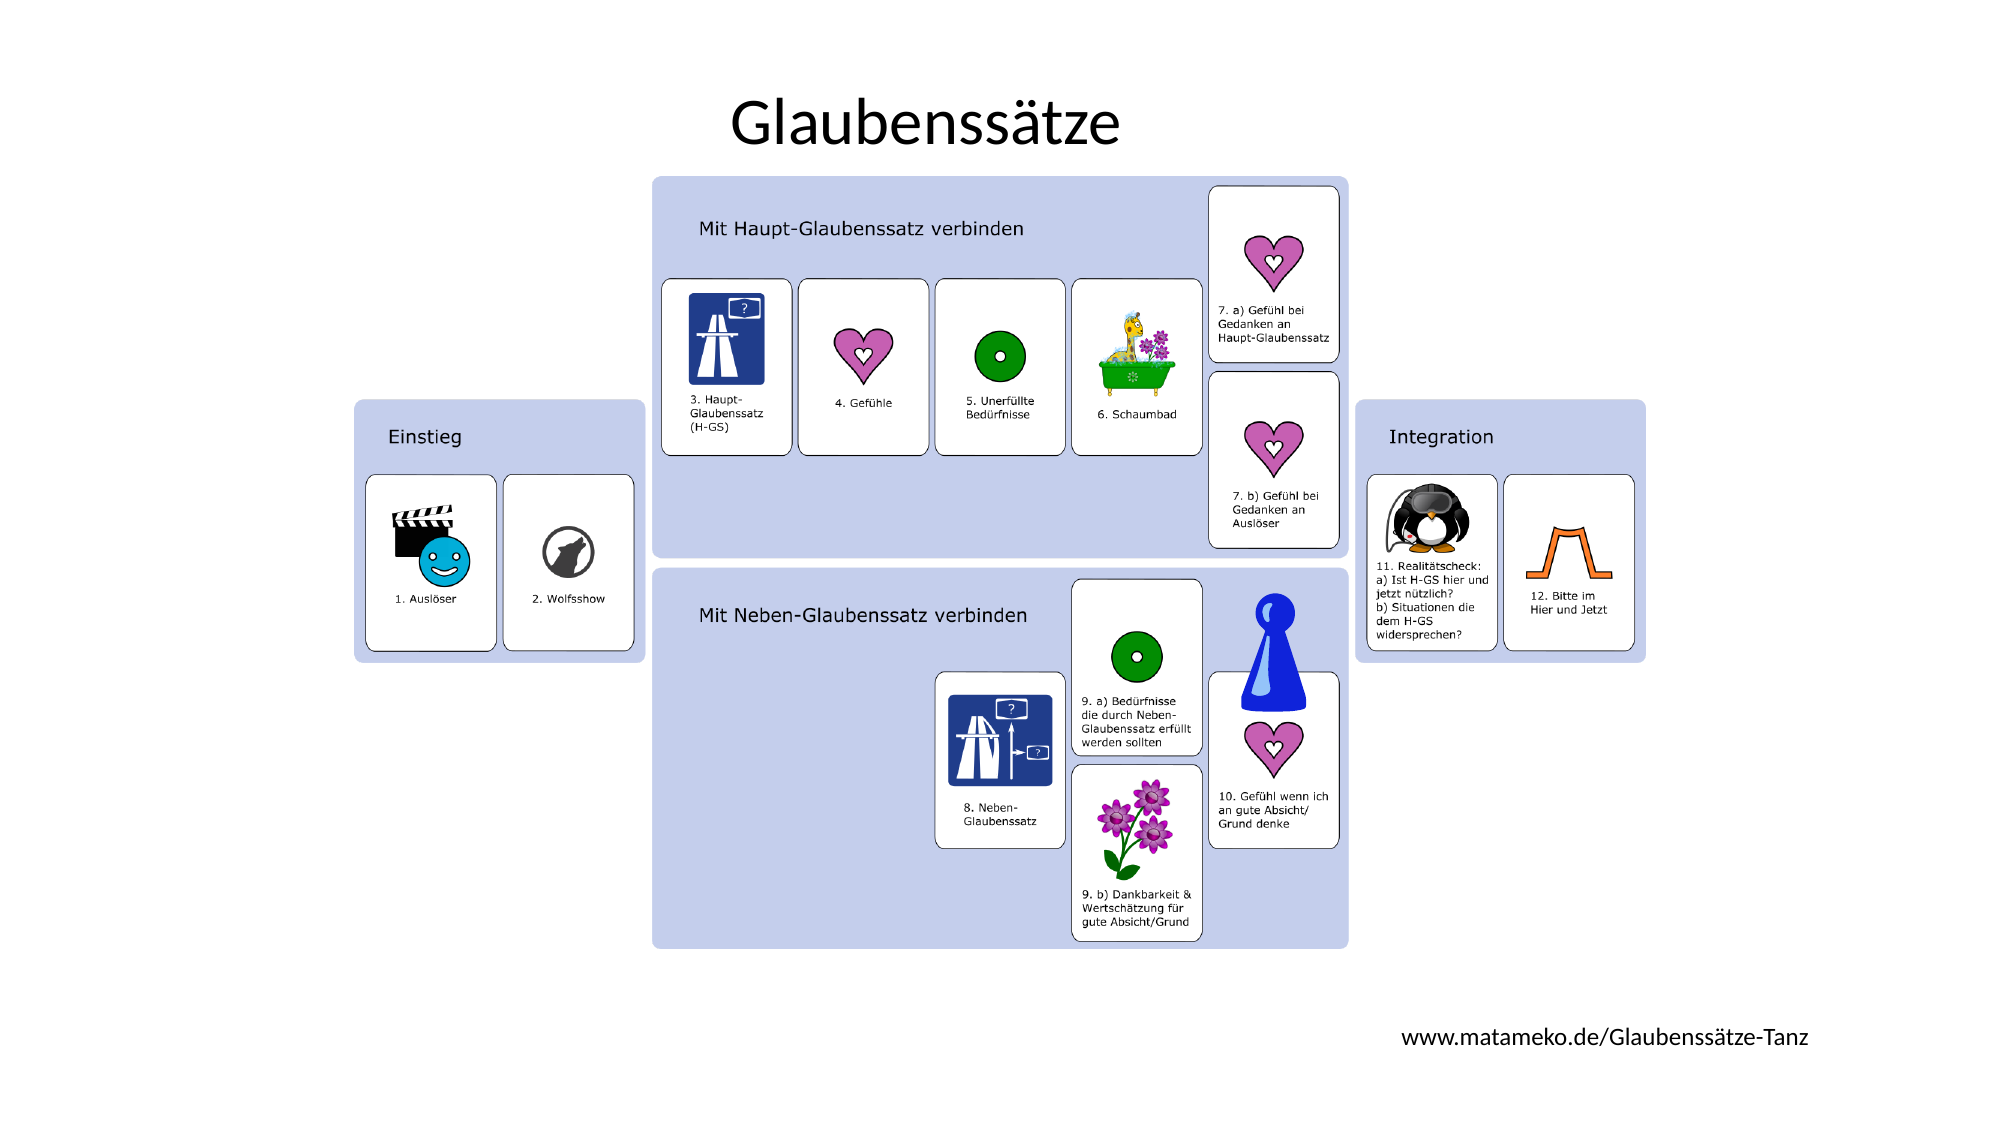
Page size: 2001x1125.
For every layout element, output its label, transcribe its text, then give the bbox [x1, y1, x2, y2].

picture [354, 176, 1646, 949]
text_box Glaubenssätze [715, 70, 1142, 167]
text_box [1241, 593, 1307, 712]
text_box www.matameko.de/Glaubenssätze-Tanz [1386, 1013, 1825, 1058]
